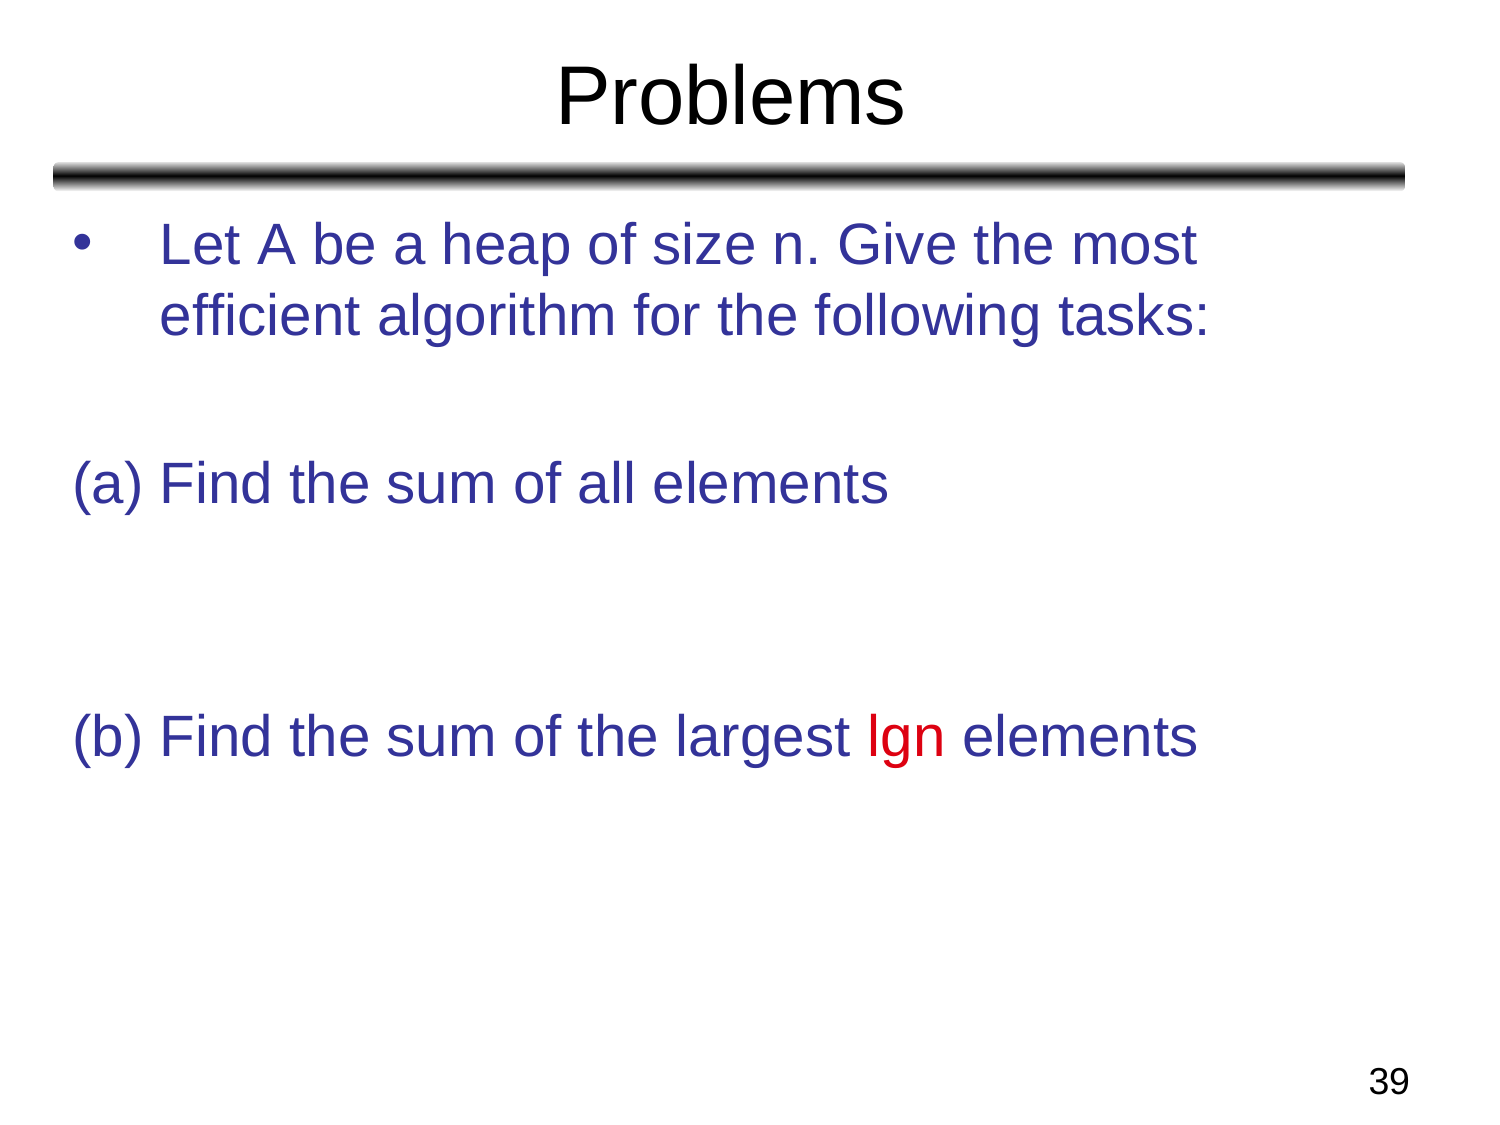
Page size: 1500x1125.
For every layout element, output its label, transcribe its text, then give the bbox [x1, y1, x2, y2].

list Let A be a heap of size n. Give the most efficient algorithm for the following tasks: Find the sum of all elements Find the sum of the largest lgn elements [57, 199, 1408, 1032]
title Problems [55, 16, 1406, 166]
